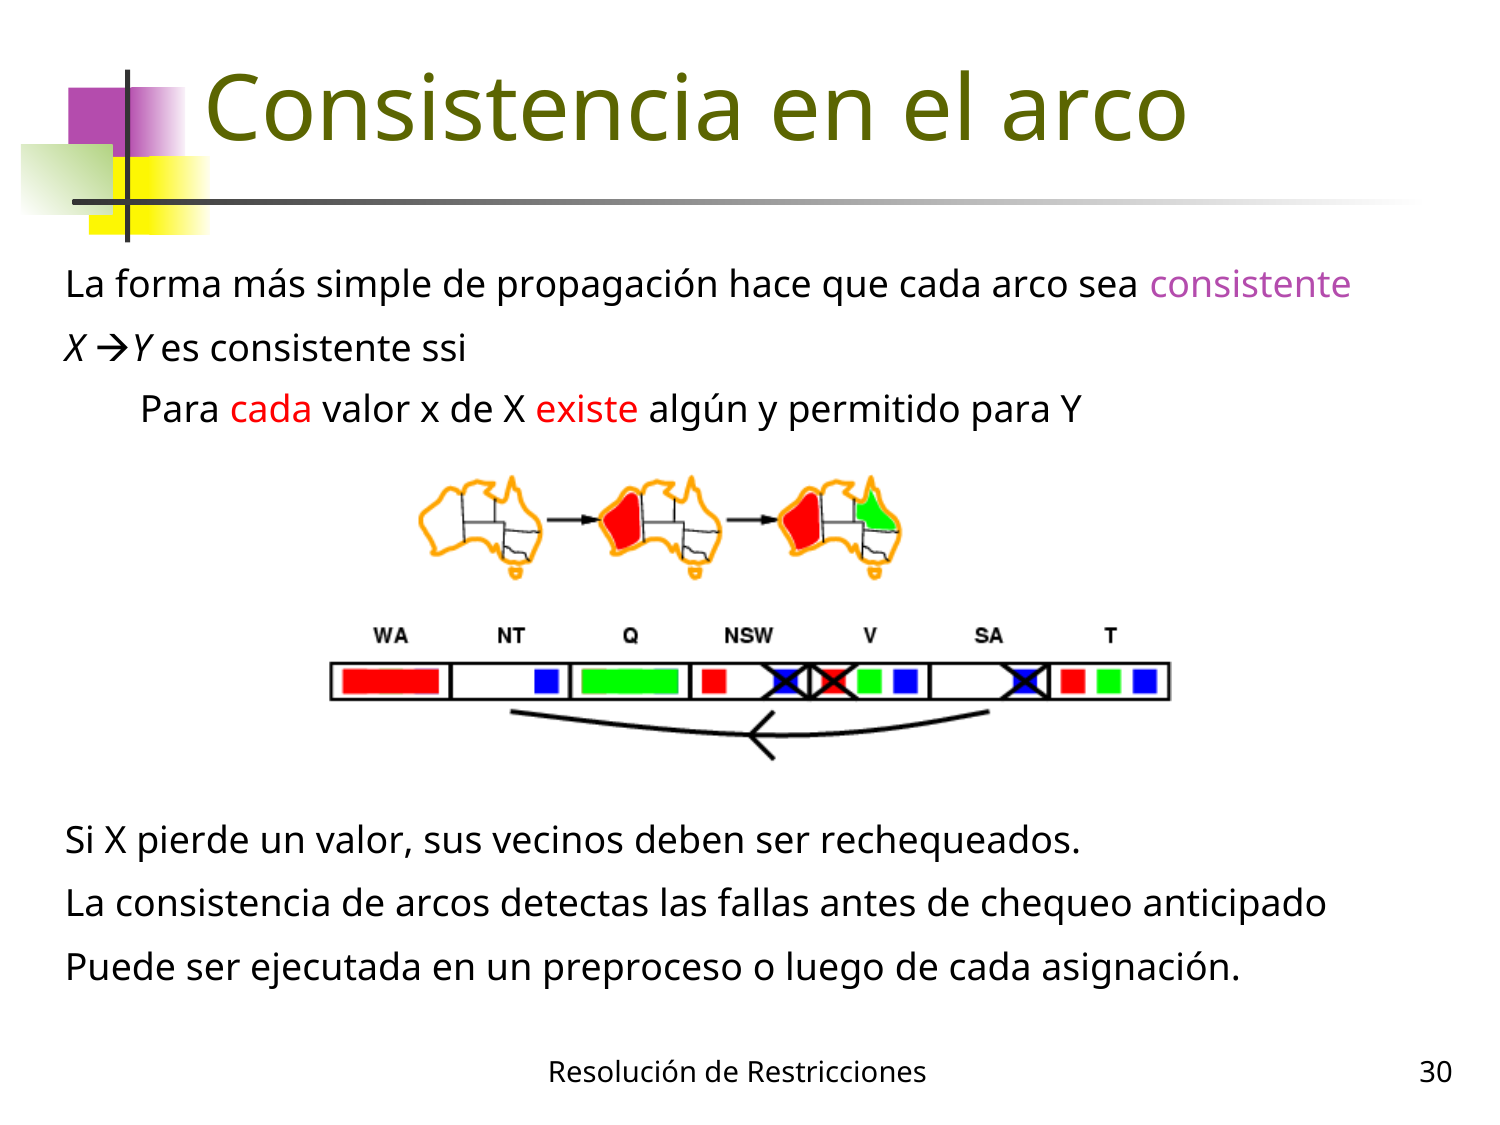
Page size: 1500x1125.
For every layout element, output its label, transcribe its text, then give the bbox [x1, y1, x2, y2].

picture [328, 474, 1172, 765]
list La forma más simple de propagación hace que cada arco sea consistente X Y es consistente ssi Para cada valor x de X existe algún y permitido para Y Si X pierde un valor, sus vecinos deben ser rechequeados. La consistencia de arcos detectas las fallas antes de chequeo anticipado Puede ser ejecutada en un preproceso o luego de cada asignación. [50, 249, 1469, 1007]
title Consistencia en el arco [188, 35, 1468, 175]
